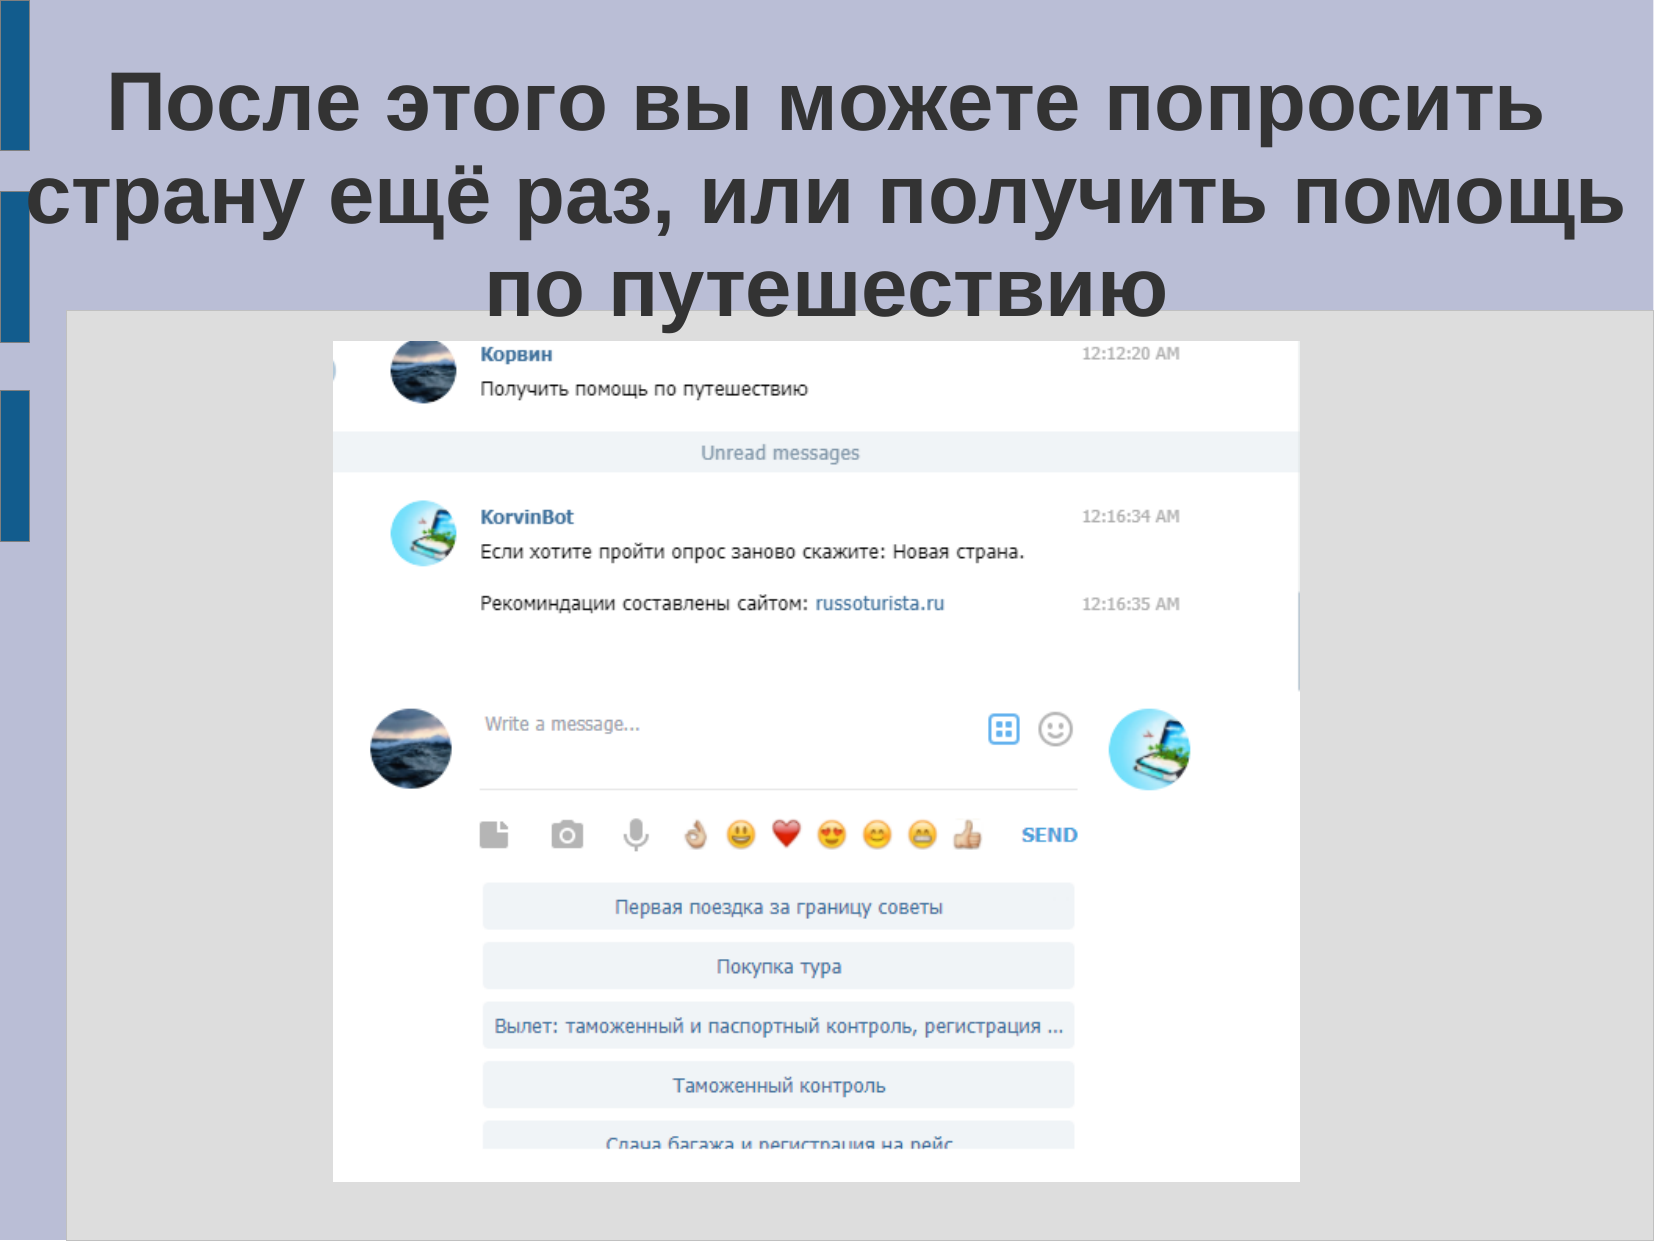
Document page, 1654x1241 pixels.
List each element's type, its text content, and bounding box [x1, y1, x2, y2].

picture [333, 341, 1300, 1182]
title После этого вы можете попросить страну ещё раз, или получить помощь по путешествию [0, 8, 1654, 381]
